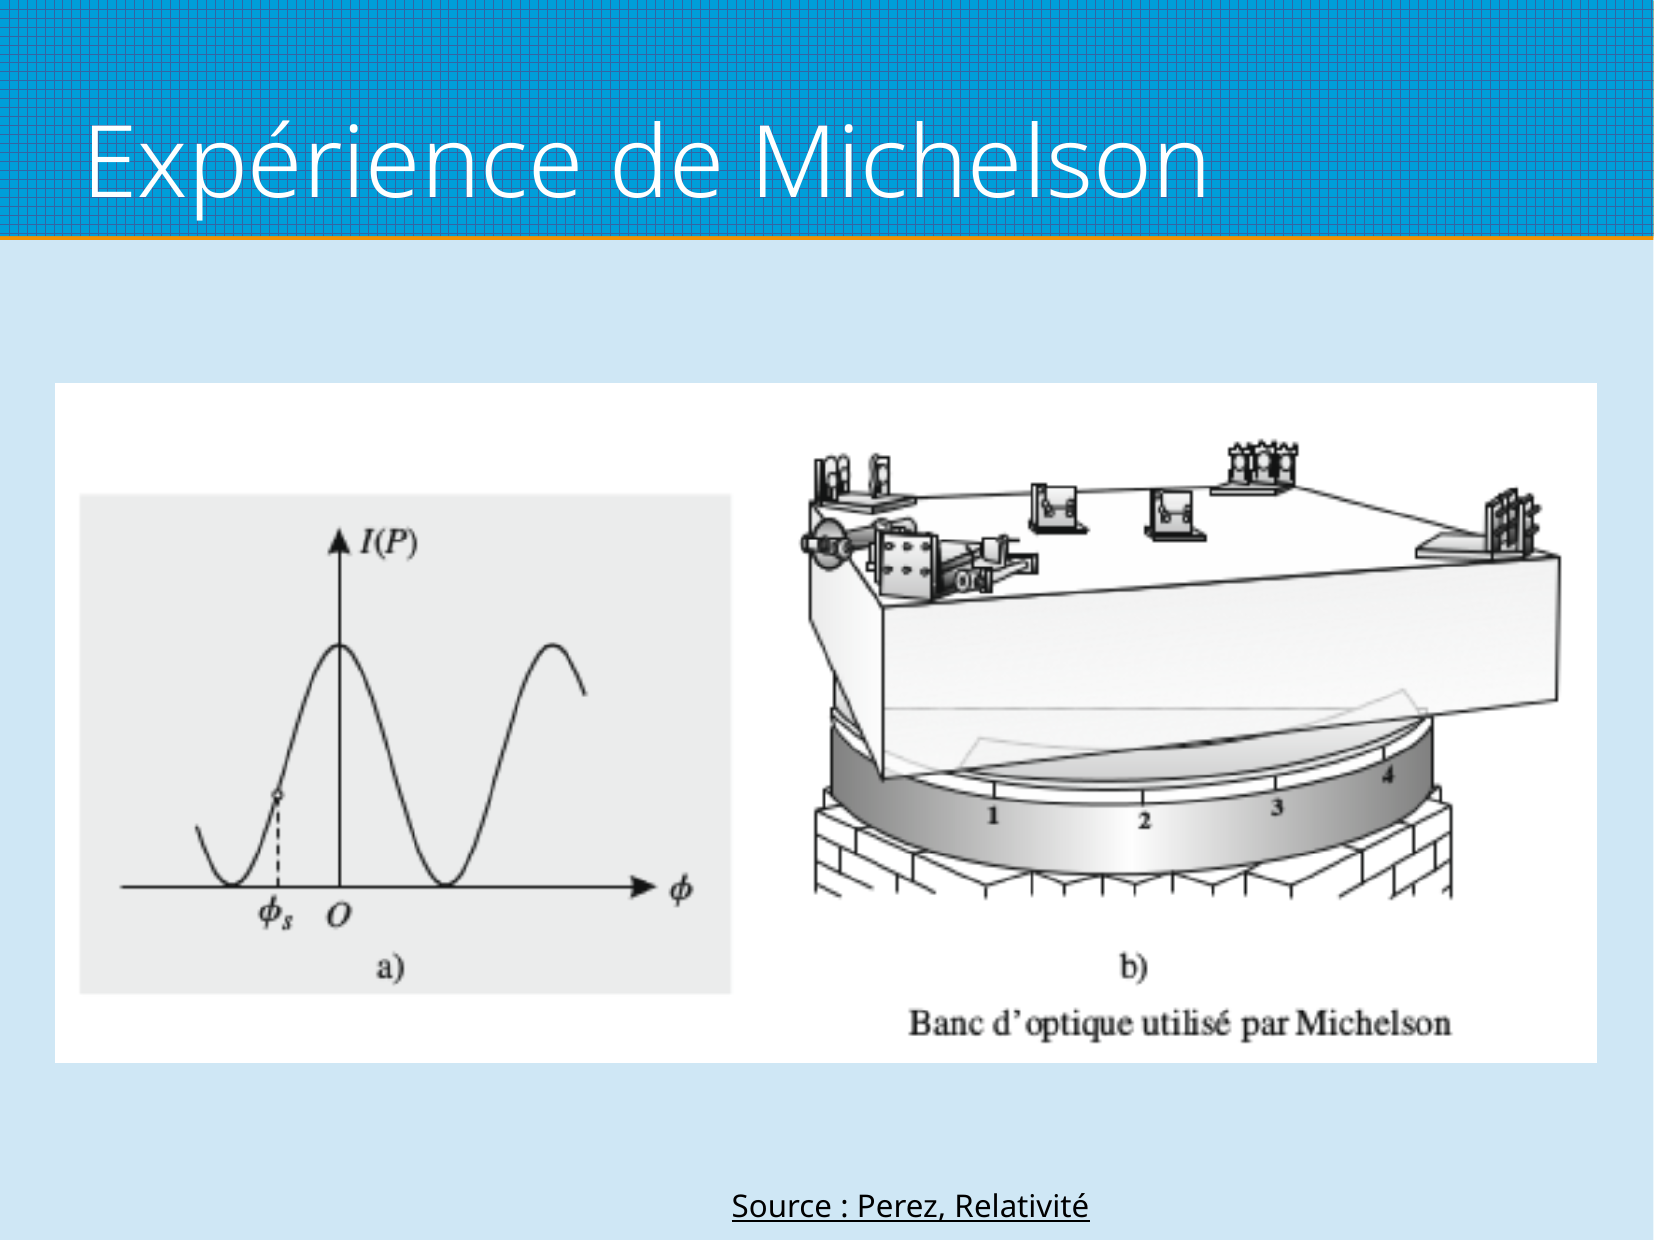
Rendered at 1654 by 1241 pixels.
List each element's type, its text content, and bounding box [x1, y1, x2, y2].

picture [55, 383, 1597, 1063]
text_box Source : Perez, Relativité [725, 1179, 1654, 1232]
title Expérience de Michelson [82, 19, 1571, 227]
